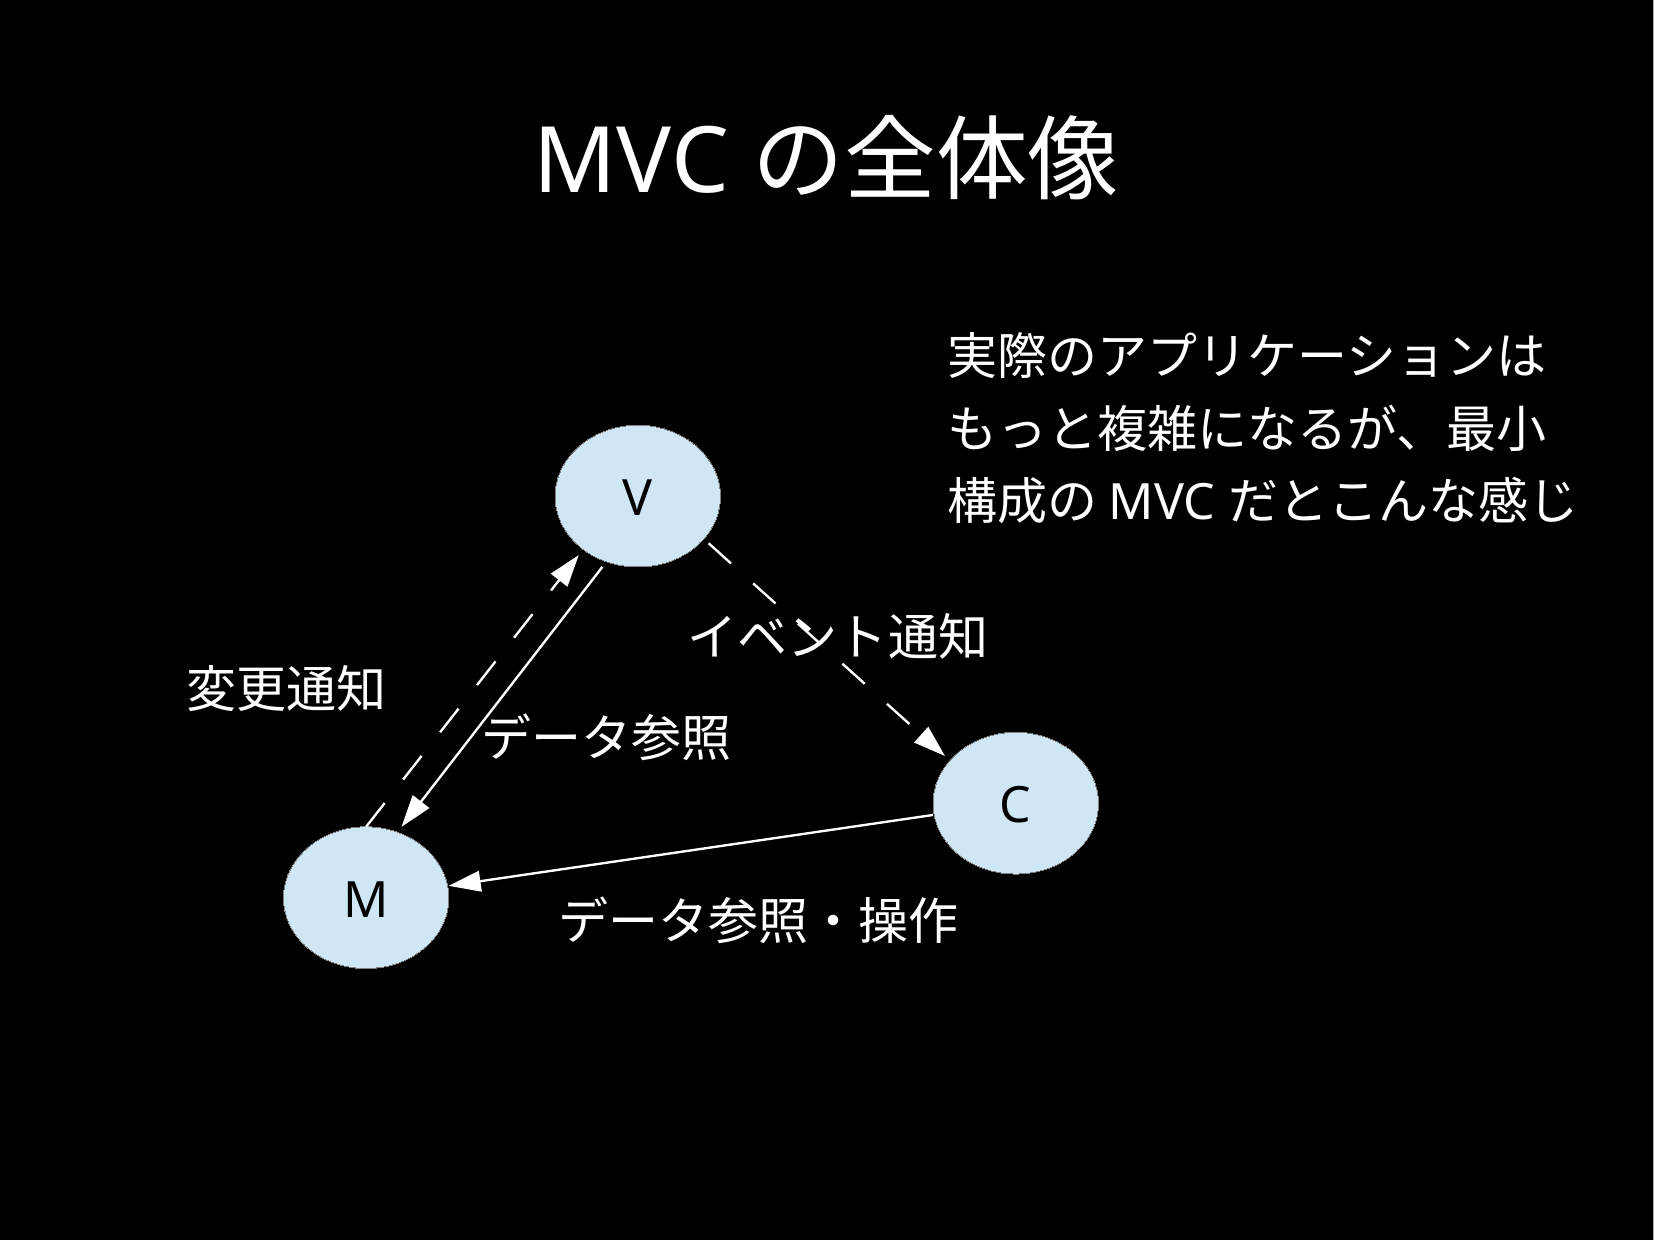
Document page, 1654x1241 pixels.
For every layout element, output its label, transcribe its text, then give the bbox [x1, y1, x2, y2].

title MVC の全体像 [82, 49, 1571, 257]
text_box 実際のアプリケーションはもっと複雑になるが、最小構成の MVC だとこんな感じ [932, 309, 1607, 550]
text_box データ参照 [466, 690, 747, 781]
text_box 変更通知 [171, 642, 402, 733]
text_box V [555, 425, 721, 567]
text_box データ参照・操作 [543, 874, 973, 964]
text_box C [933, 732, 1099, 875]
text_box M [283, 826, 449, 969]
text_box イベント通知 [673, 590, 1003, 681]
